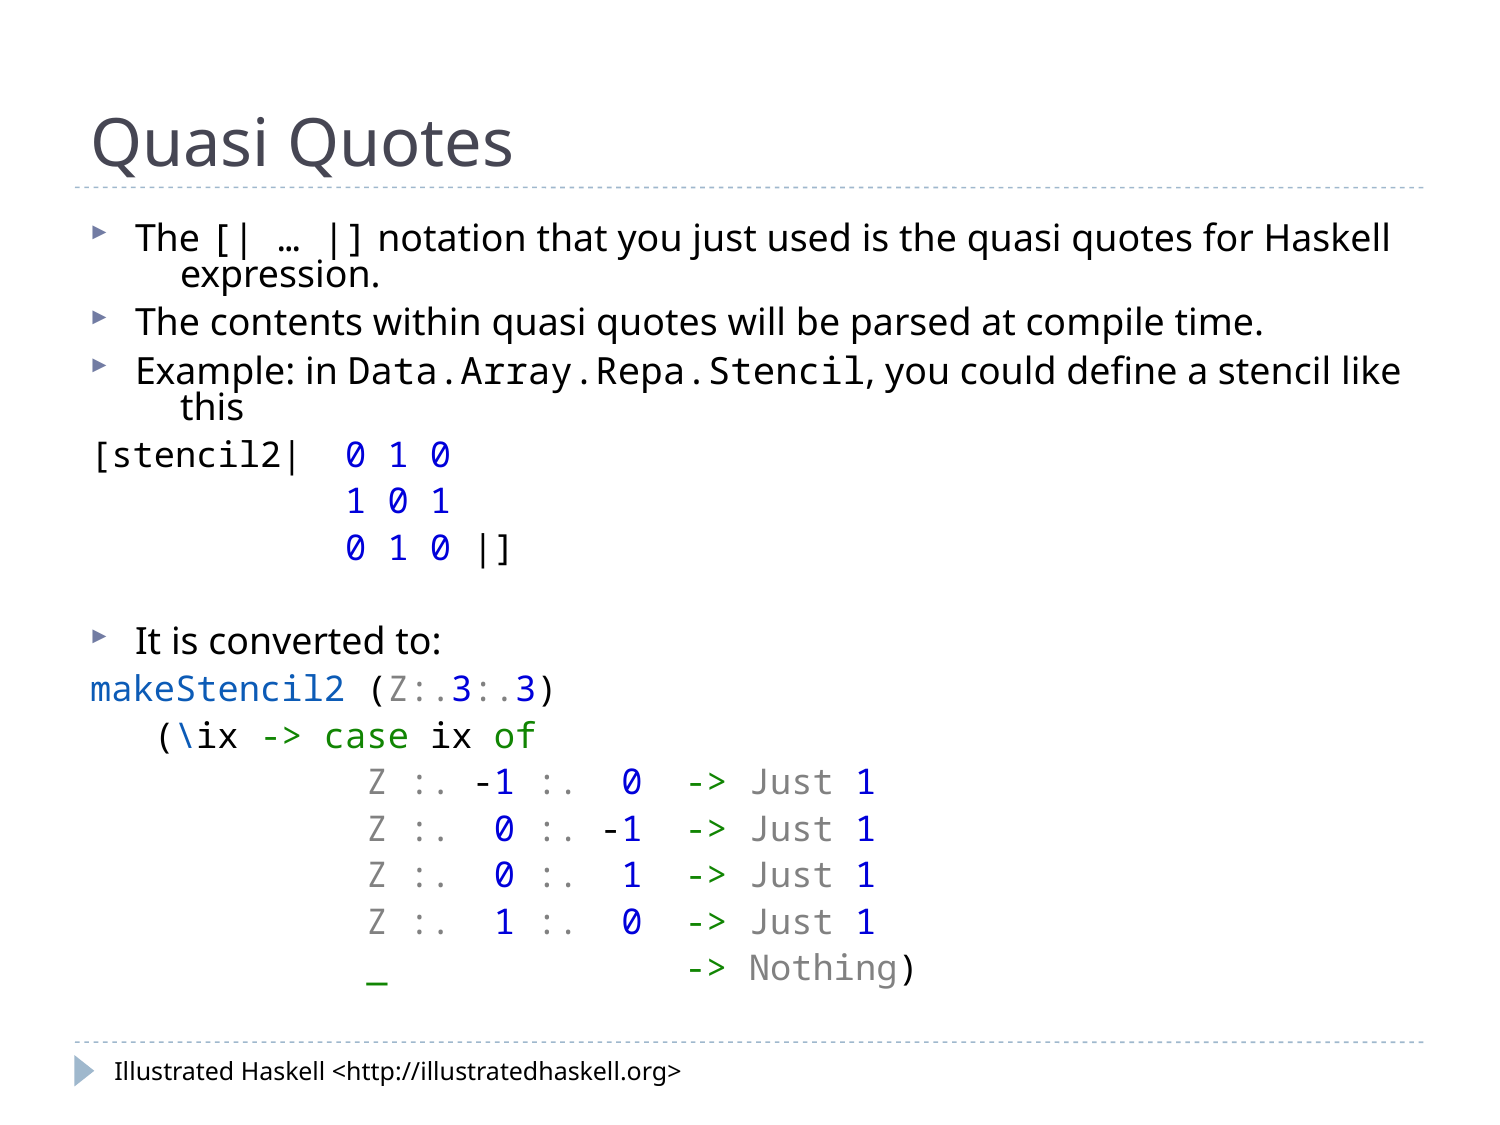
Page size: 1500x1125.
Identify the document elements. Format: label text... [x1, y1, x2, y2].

list The [| … |] notation that you just used is the quasi quotes for Haskell expression. The contents within quasi quotes will be parsed at compile time. Example: in Data.Array.Repa.Stencil, you could define a stencil like this [stencil2| 0 1 0 1 0 1 0 1 0 |] It is converted to: makeStencil2 (Z:.3:.3) (\ix -> case ix of Z :. -1 :. 0 -> Just 1 Z :. 0 :. -1 -> Just 1 Z :. 0 :. 1 -> Just 1 Z :. 1 :. 0 -> Just 1 _ -> Nothing) [75, 215, 1426, 1026]
title Quasi Quotes [75, 24, 1426, 188]
